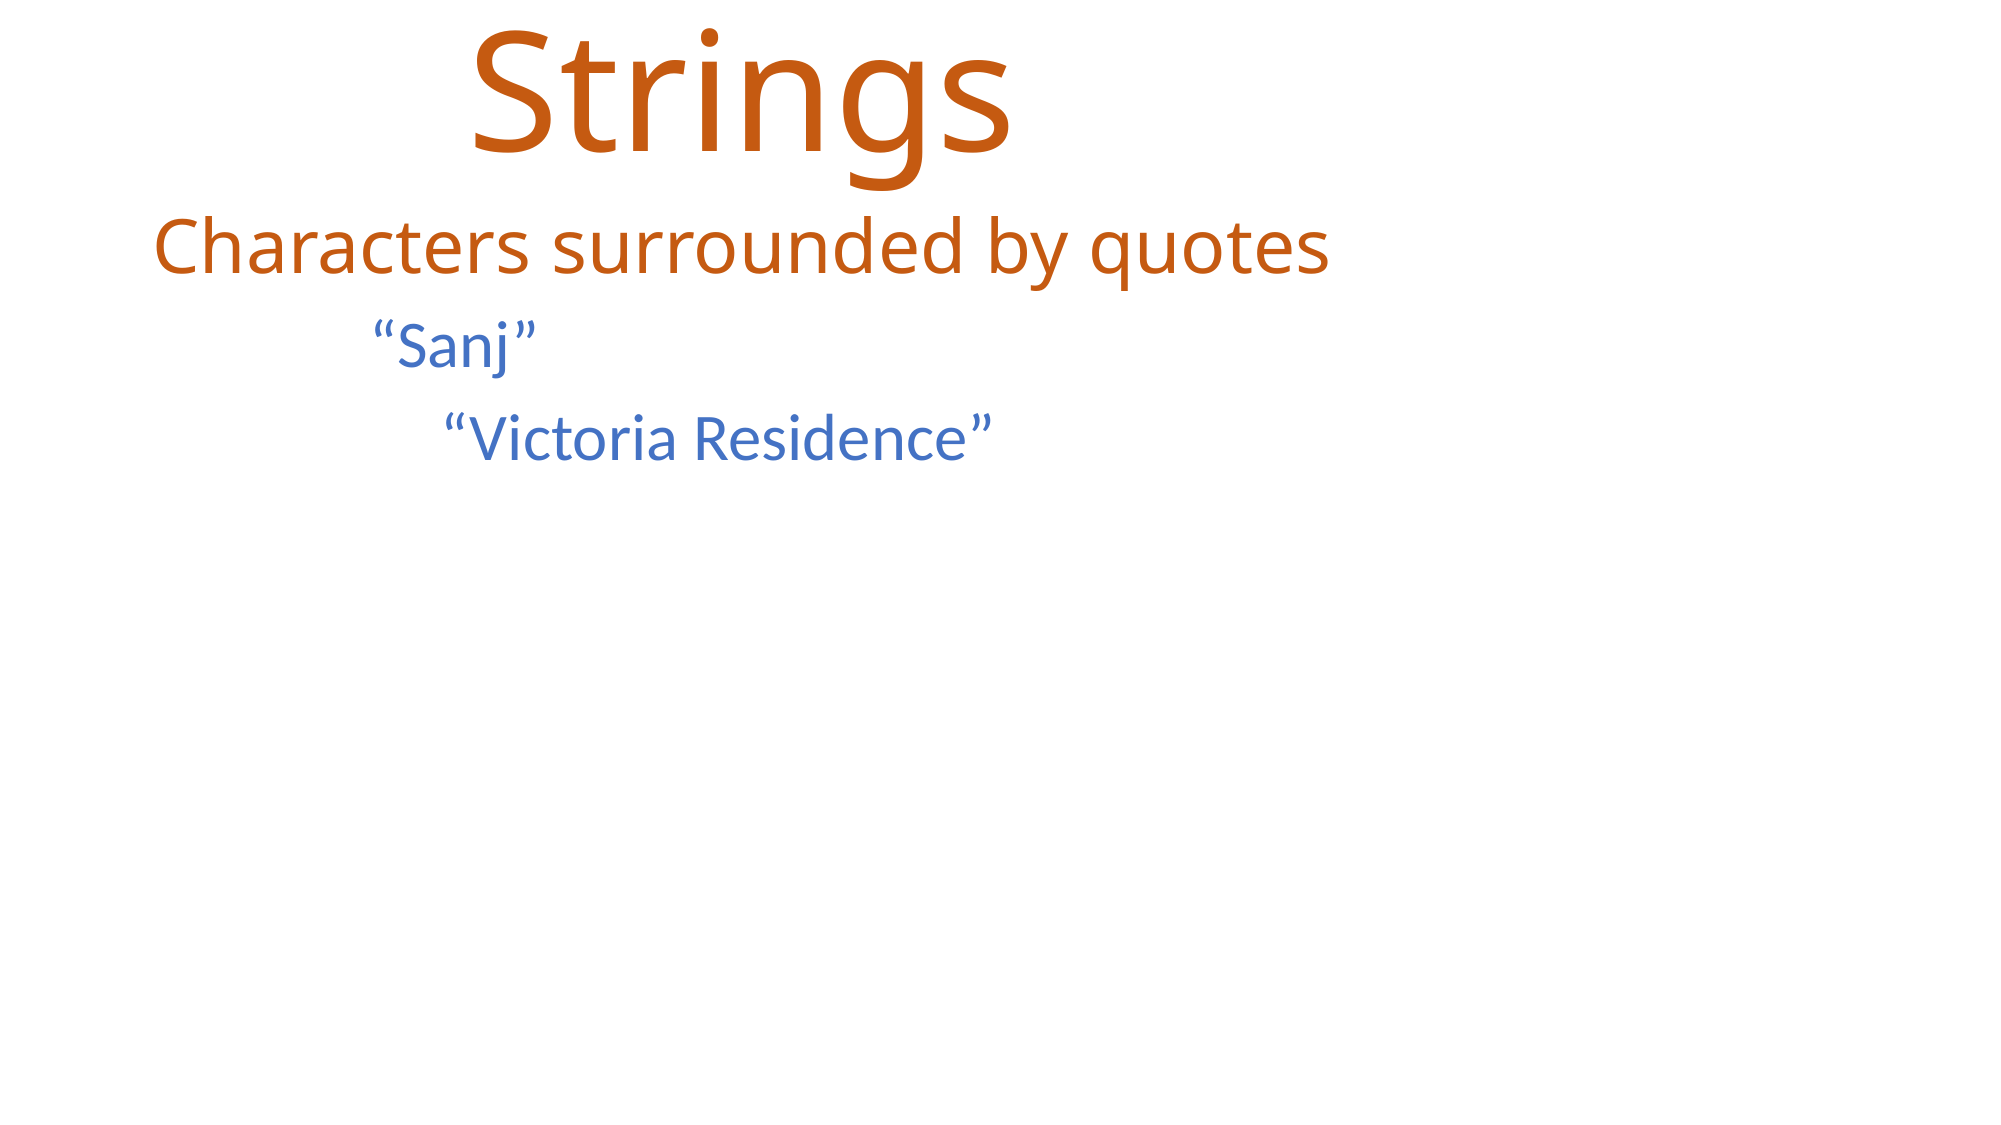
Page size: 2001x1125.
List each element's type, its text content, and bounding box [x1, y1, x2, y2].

list Strings Characters surrounded by quotes name = “Sanj” address = “Victoria Residence” [137, 0, 1863, 1014]
